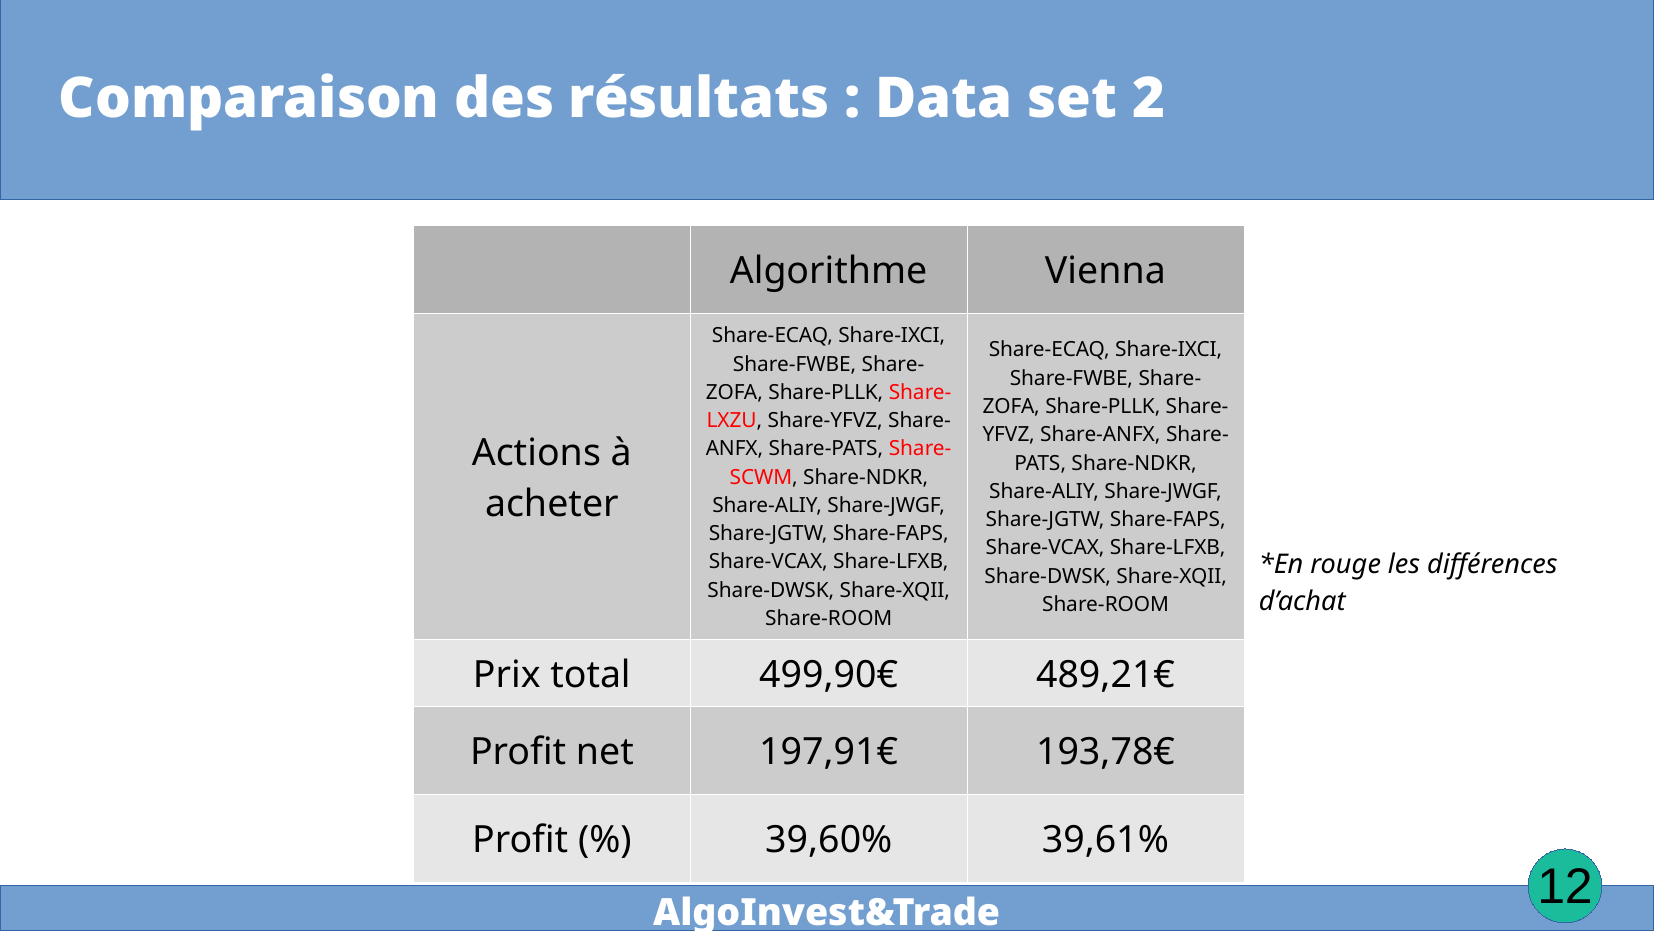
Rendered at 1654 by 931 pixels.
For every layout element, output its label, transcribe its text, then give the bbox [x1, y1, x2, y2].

table_header Algorithme [691, 226, 967, 313]
table_header [414, 226, 690, 313]
text_box *En rouge les différences d’achat [1243, 537, 1599, 621]
table_cell Prix total [414, 640, 690, 706]
table_cell 197,91€ [691, 707, 967, 794]
title Comparaison des résultats : Data set 2 [59, 37, 1595, 156]
table_cell 39,61% [968, 795, 1244, 882]
table_cell Share-ECAQ, Share-IXCI, Share-FWBE, Share-ZOFA, Share-PLLK, Share-LXZU, Share-YFVZ, Share-ANFX, Share-PATS, Share-SCWM, Share-NDKR, Share-ALIY, Share-JWGF, Share-JGTW, Share-FAPS, Share-VCAX, Share-LFXB, Share-DWSK, Share-XQII, Share-ROOM [691, 314, 967, 639]
table_header Vienna [968, 226, 1244, 313]
table_cell 489,21€ [968, 640, 1244, 706]
table_cell Share-ECAQ, Share-IXCI, Share-FWBE, Share-ZOFA, Share-PLLK, Share-YFVZ, Share-ANFX, Share-PATS, Share-NDKR, Share-ALIY, Share-JWGF, Share-JGTW, Share-FAPS, Share-VCAX, Share-LFXB, Share-DWSK, Share-XQII, Share-ROOM [968, 314, 1244, 639]
table_cell 499,90€ [691, 640, 967, 706]
table_cell 193,78€ [968, 707, 1244, 794]
table_cell Profit (%) [414, 795, 690, 882]
table_cell Profit net [414, 707, 690, 794]
table_cell Actions à acheter [414, 314, 690, 639]
table_cell 39,60% [691, 795, 967, 882]
